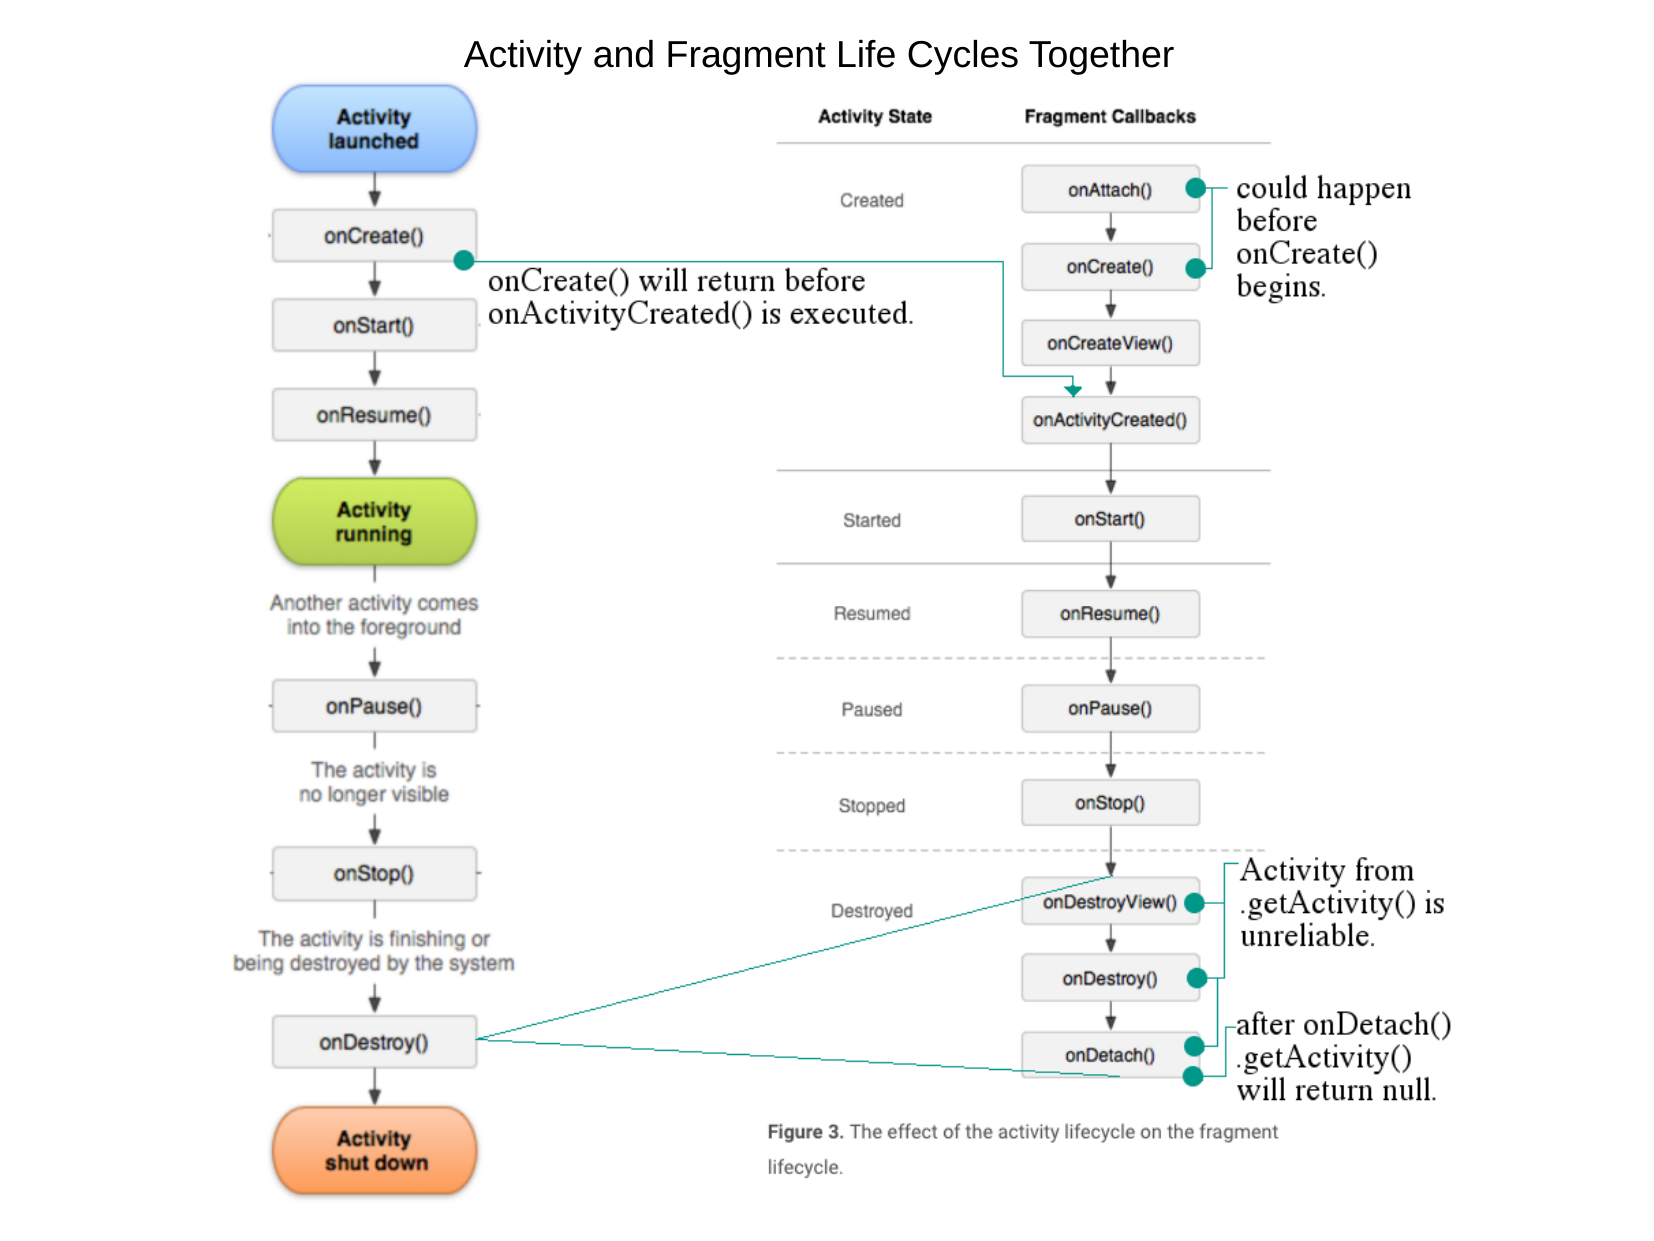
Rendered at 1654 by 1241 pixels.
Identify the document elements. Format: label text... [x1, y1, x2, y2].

picture [208, 51, 1456, 1216]
text_box Activity and Fragment Life Cycles Together [446, 23, 1287, 128]
